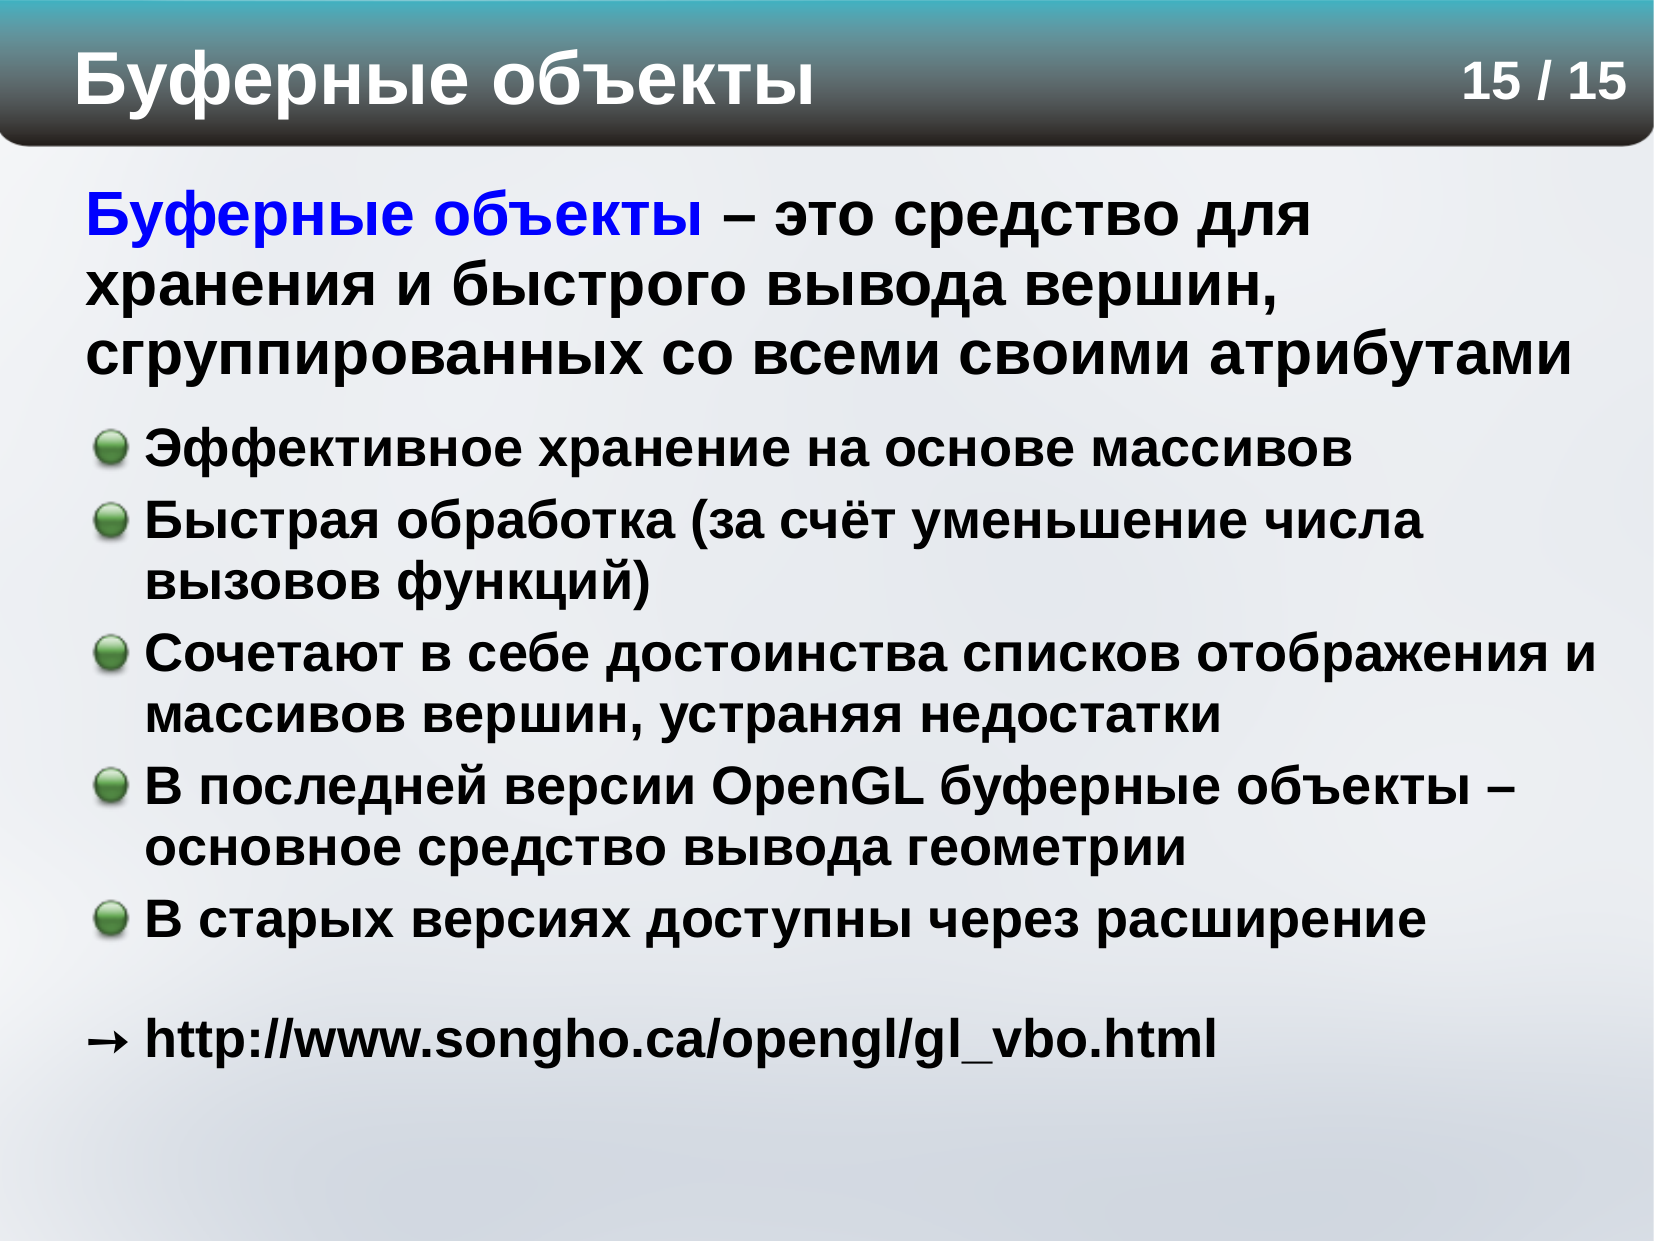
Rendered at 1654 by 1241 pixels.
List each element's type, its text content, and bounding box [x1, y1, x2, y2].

picture [0, 0, 1654, 1241]
text_box Буферные объекты – это средство для хранения и быстрого вывода вершин, сгруппированных со всеми своими атрибутами Эффективное хранение на основе массивов Быстрая обработка (за счёт уменьшение числа вызовов функций) Сочетают в себе достоинства списков отображения и массивов вершин, устраняя недостатки В последней версии OpenGL буферные объекты – основное средство вывода геометрии В старых версиях доступны через расширение http://www.songho.ca/opengl/gl_vbo.html [70, 171, 1625, 1077]
text_box <номер> / 15 [1446, 42, 1654, 179]
text_box Буферные объекты [59, 29, 1359, 129]
